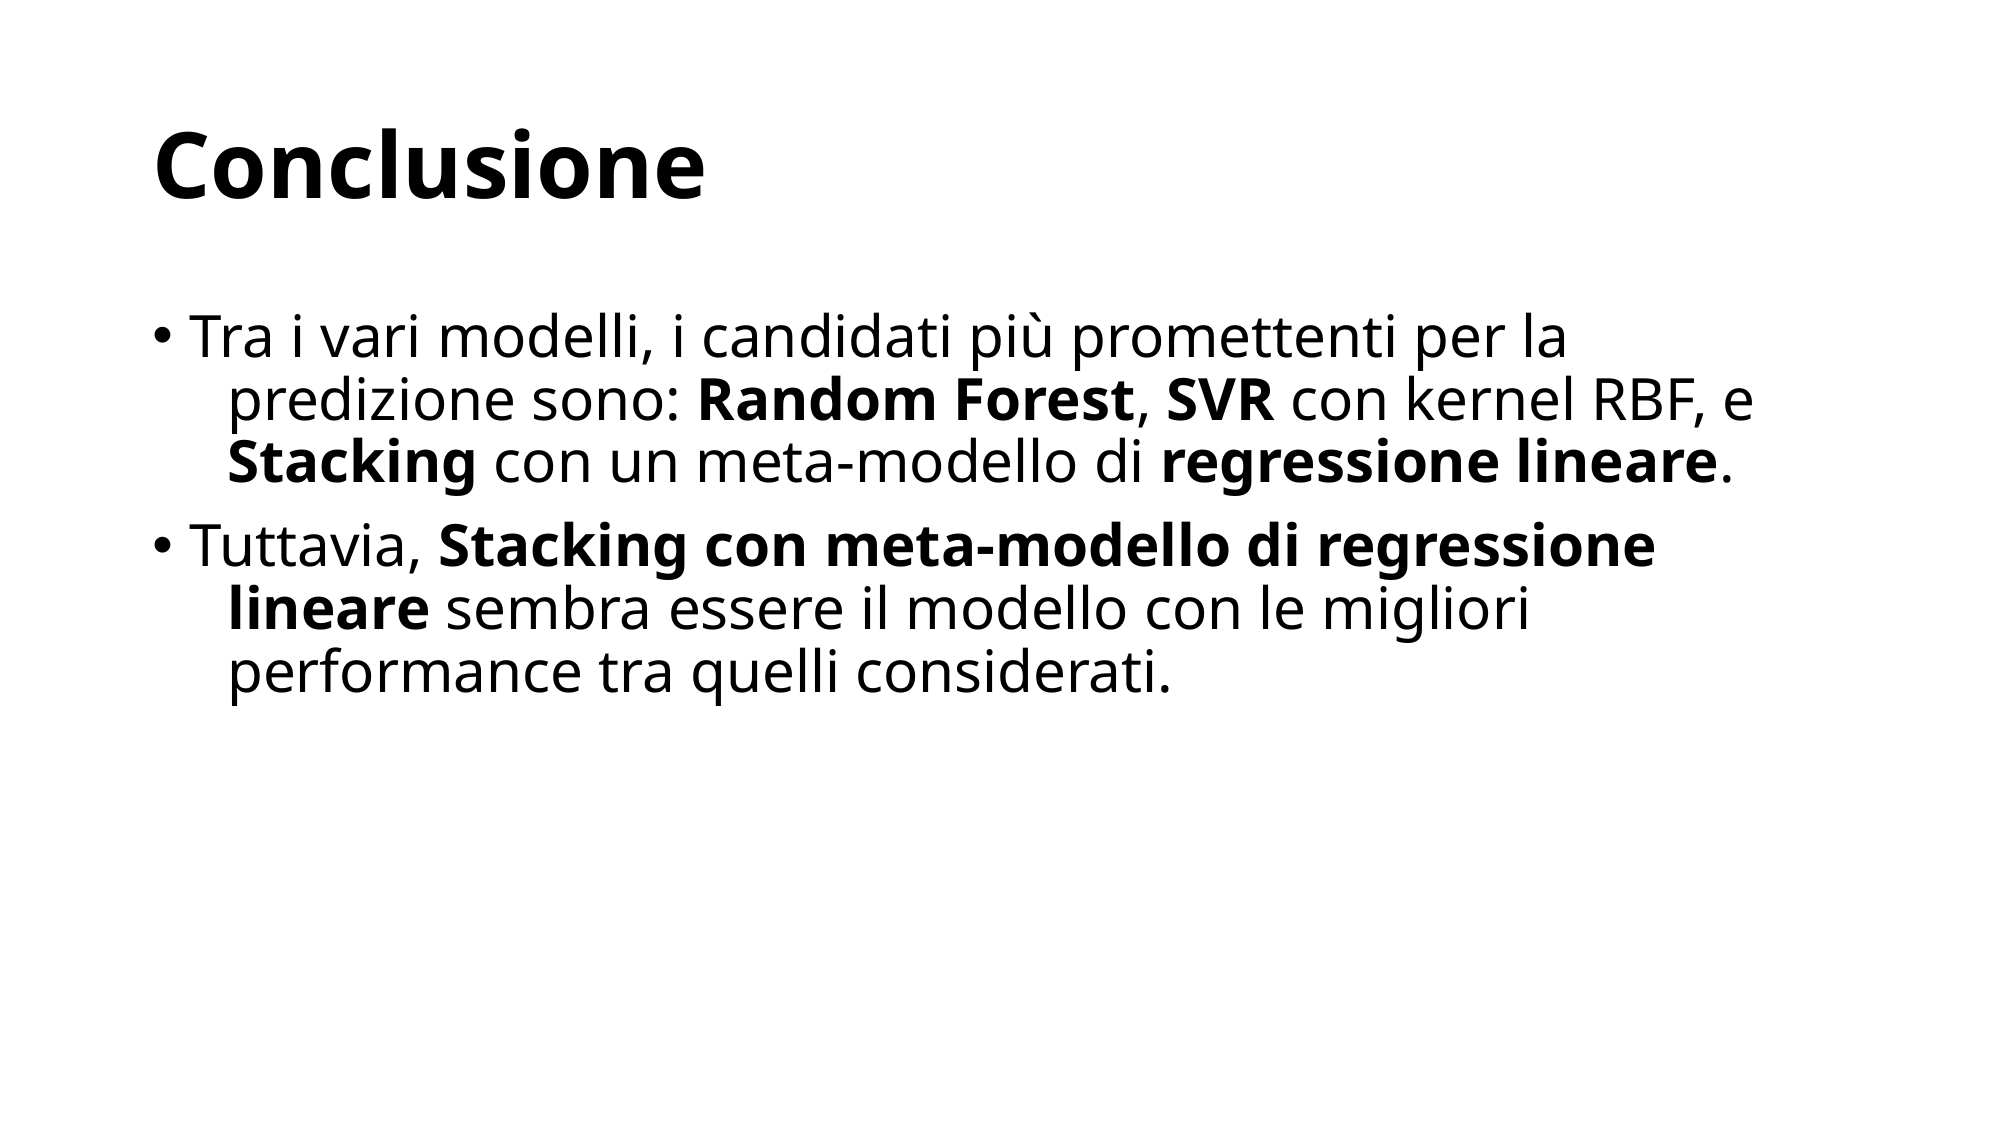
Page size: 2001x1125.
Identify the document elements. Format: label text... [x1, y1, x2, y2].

list Tra i vari modelli, i candidati più promettenti per la predizione sono: Random Forest, SVR con kernel RBF, e Stacking con un meta-modello di regressione lineare. Tuttavia, Stacking con meta-modello di regressione lineare sembra essere il modello con le migliori performance tra quelli considerati. [137, 299, 1863, 1014]
title Conclusione [137, 59, 1863, 278]
